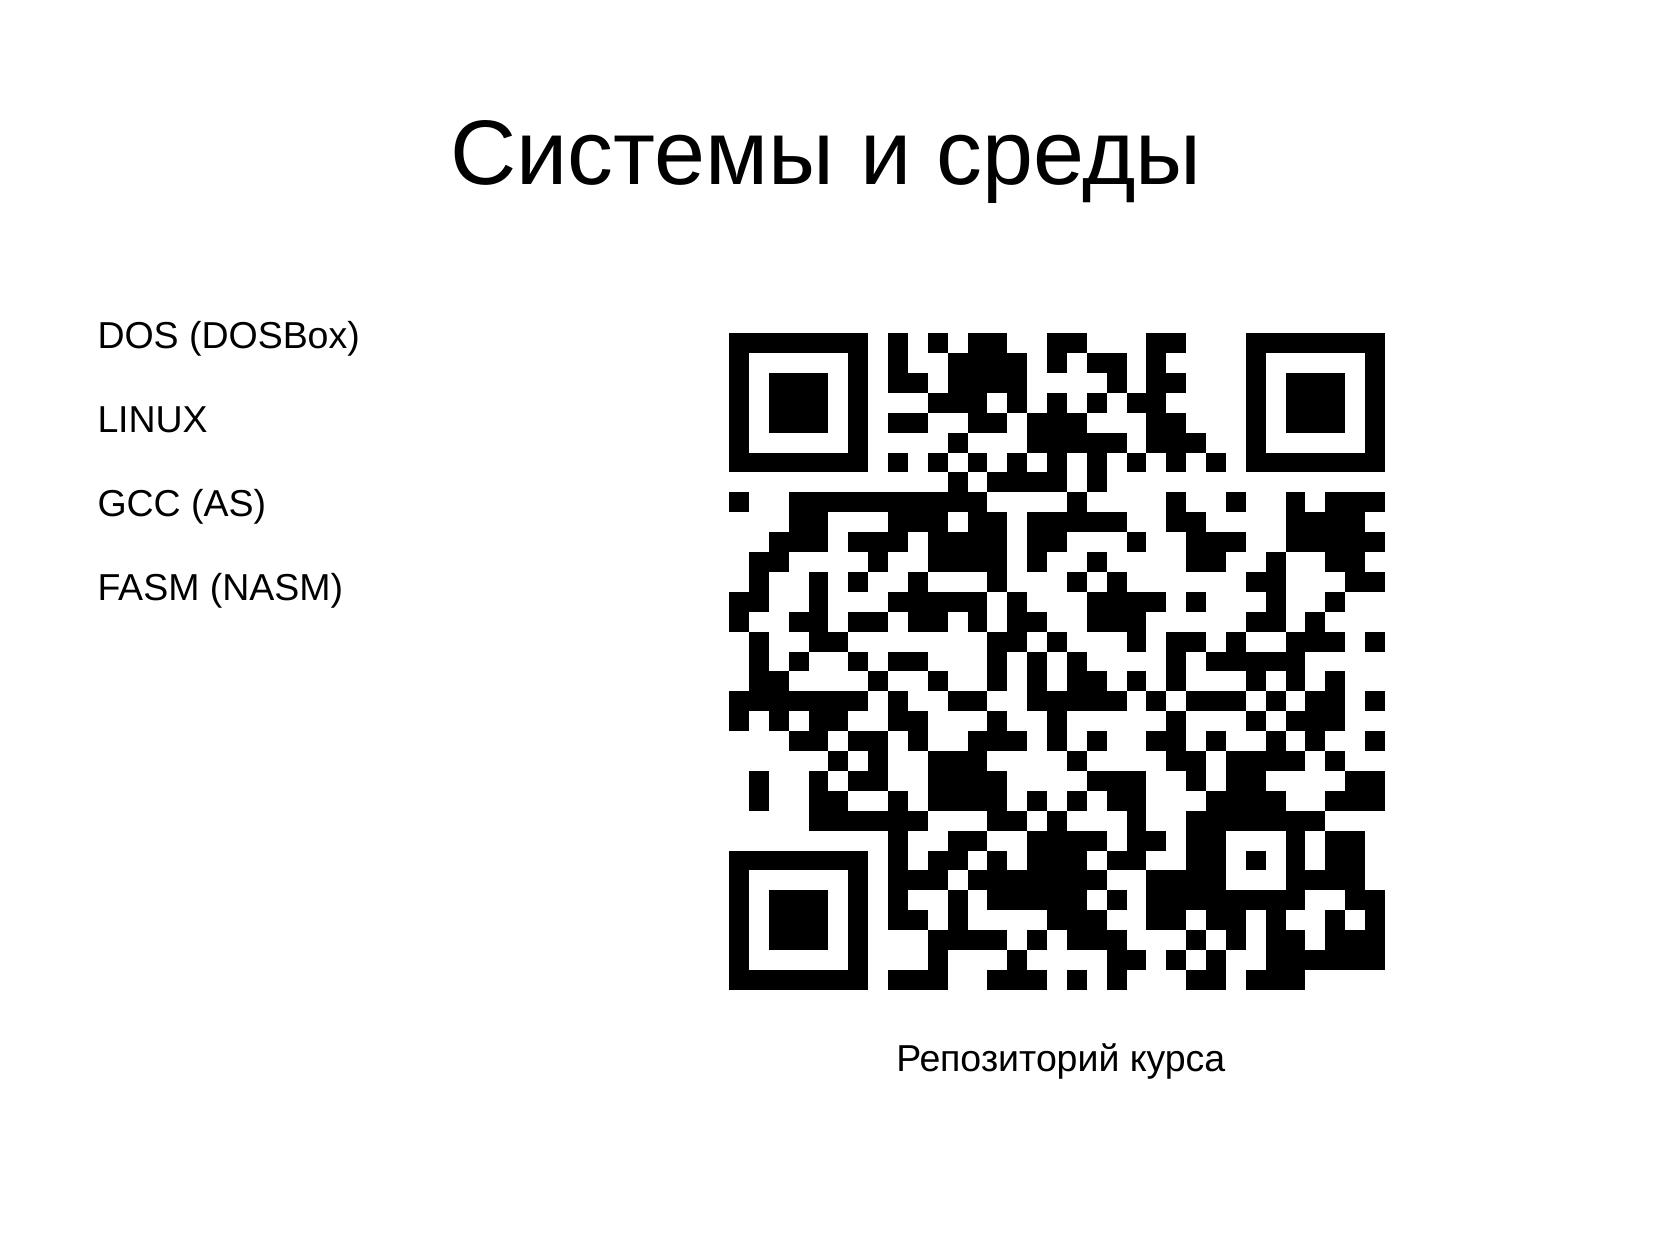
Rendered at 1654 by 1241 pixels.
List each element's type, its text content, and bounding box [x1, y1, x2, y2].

title Системы и среды [82, 49, 1571, 257]
text_box Репозиторий курса [881, 1030, 1241, 1087]
text_box DOS (DOSBox) LINUX GCC (AS) FASM (NASM) [82, 307, 375, 613]
picture [650, 254, 1465, 1070]
